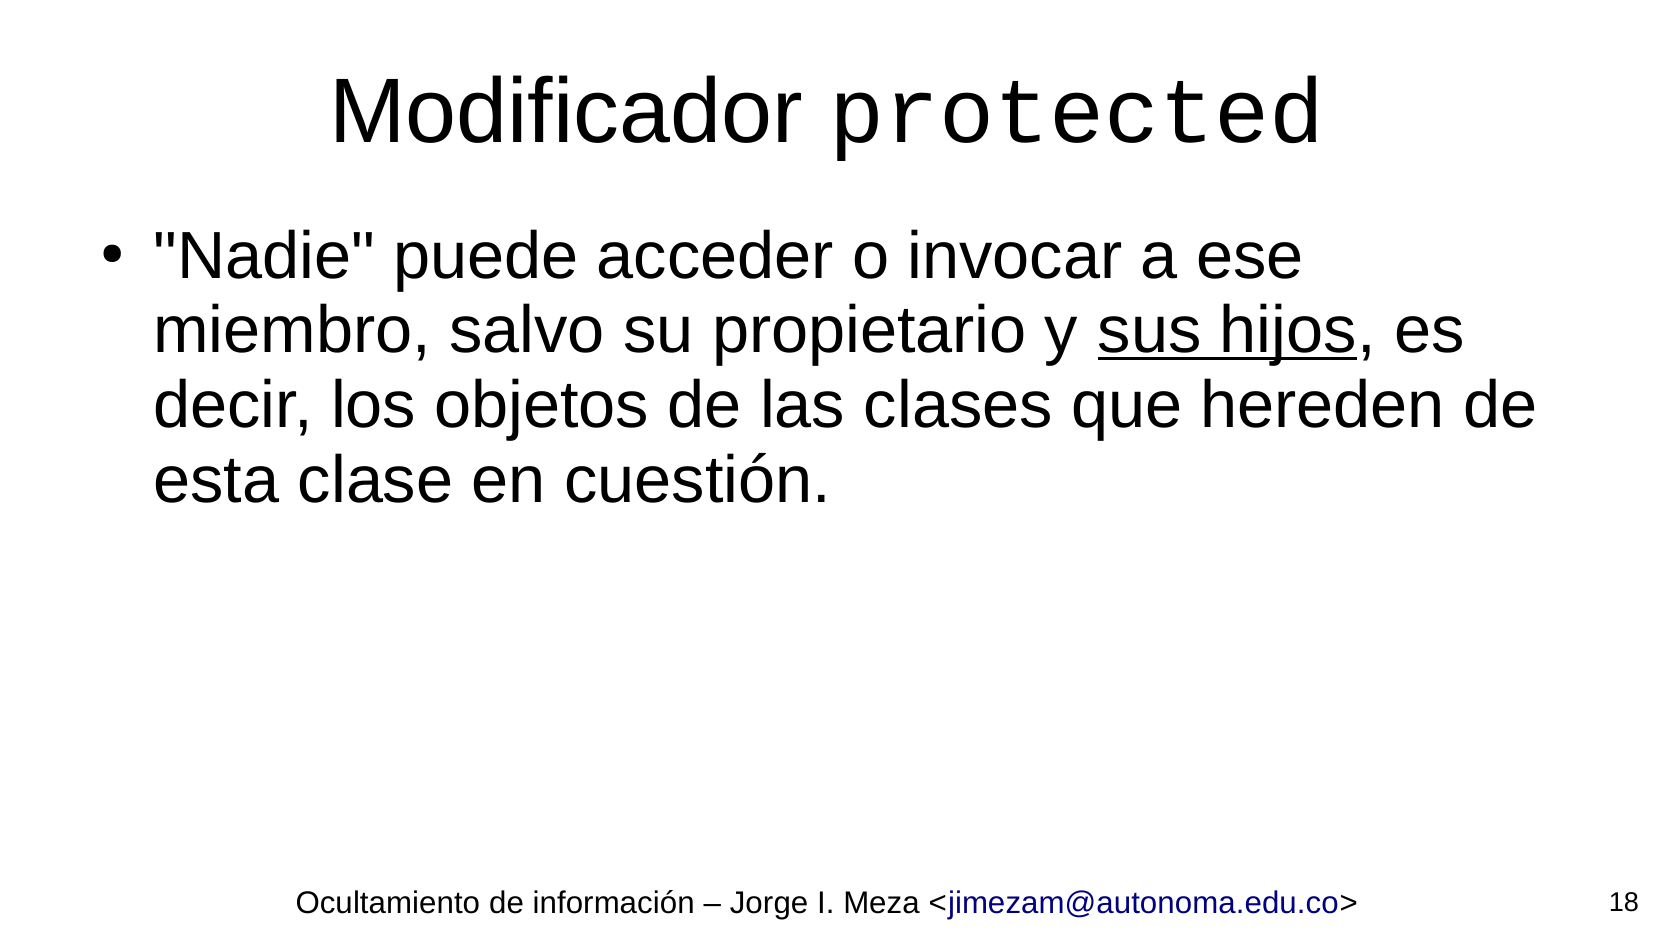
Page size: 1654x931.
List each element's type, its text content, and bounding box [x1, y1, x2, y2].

title Modificador protected [82, 37, 1571, 193]
list "Nadie" puede acceder o invocar a ese miembro, salvo su propietario y sus hijos, es decir, los objetos de las clases que hereden de esta clase en cuestión. [82, 217, 1571, 879]
